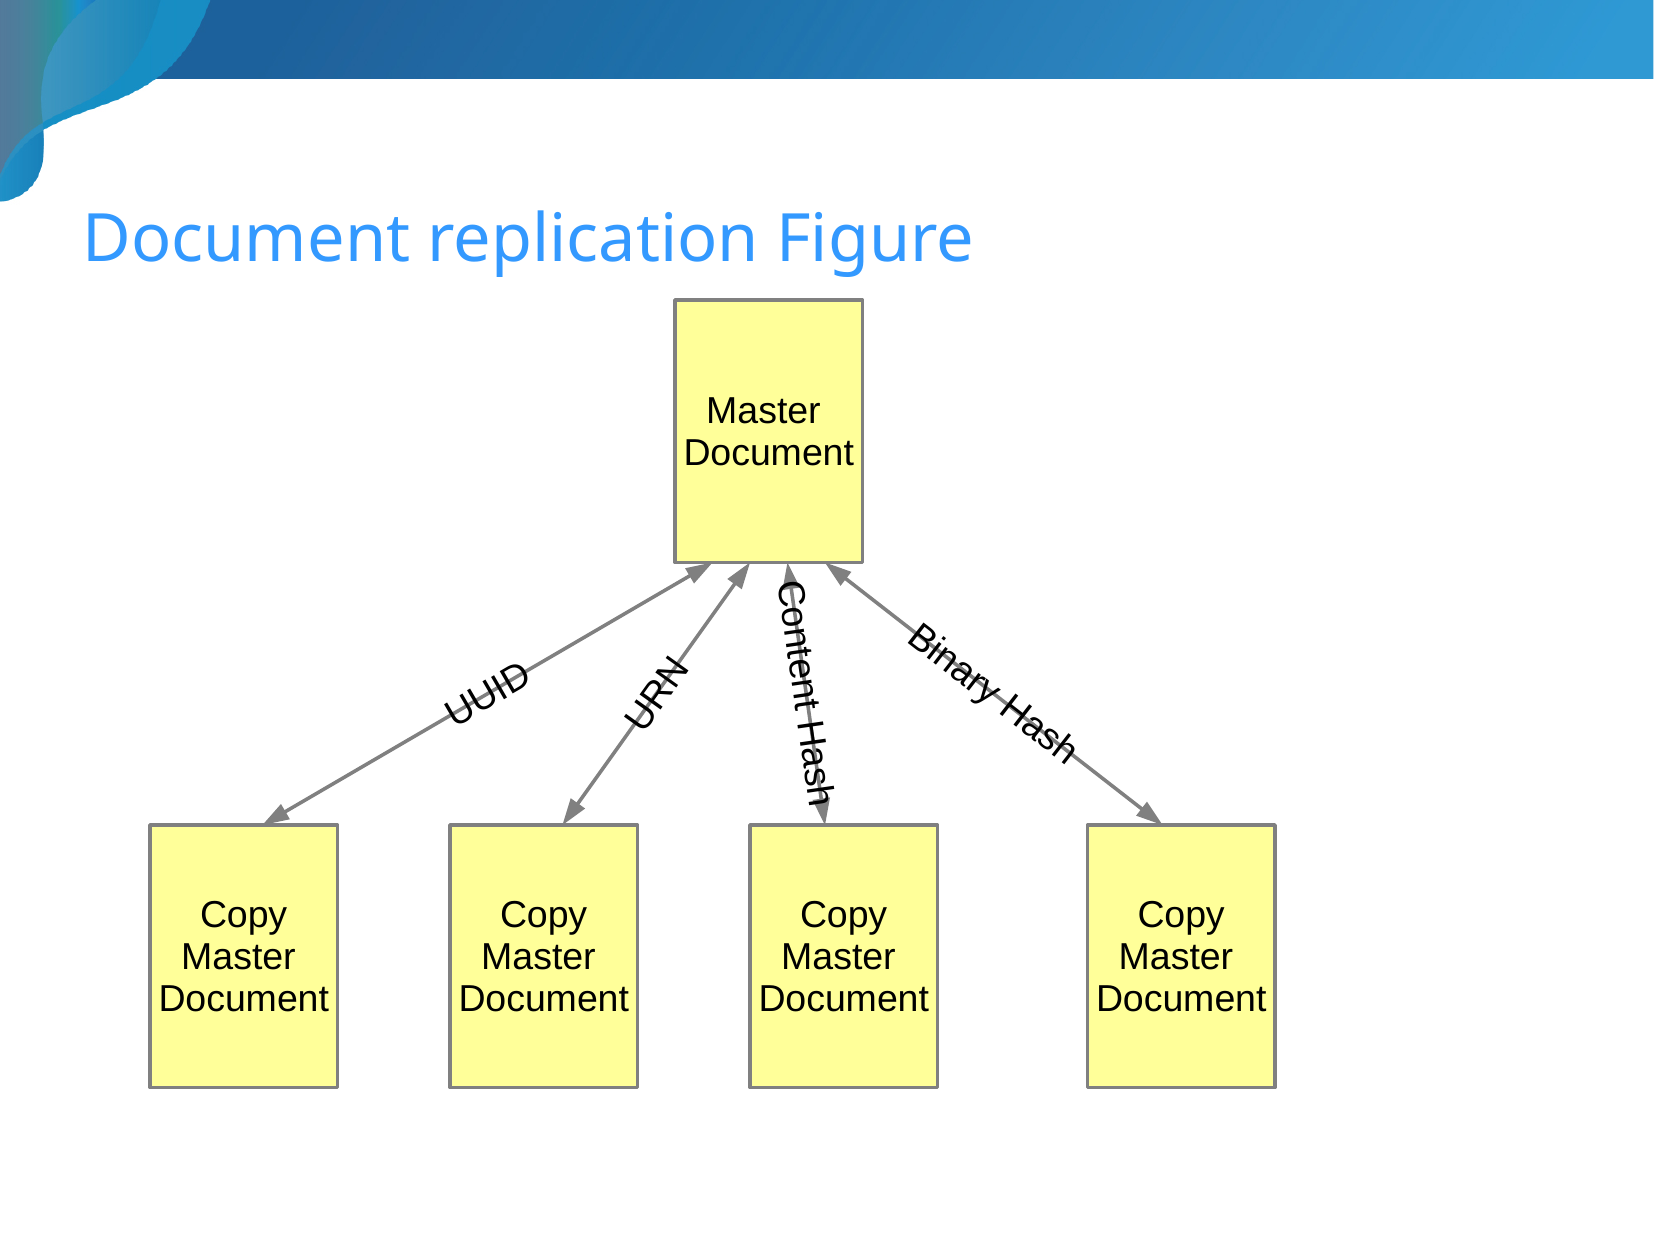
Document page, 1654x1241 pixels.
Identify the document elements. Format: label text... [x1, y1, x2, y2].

text_box Copy Master Document [149, 824, 338, 1088]
picture [0, 0, 1654, 1241]
text_box Copy Master Document [449, 824, 638, 1088]
text_box Copy Master Document [749, 824, 938, 1088]
title Document replication Figure [82, 132, 1571, 340]
text_box Master Document [674, 299, 863, 563]
text_box Copy Master Document [1087, 824, 1276, 1088]
